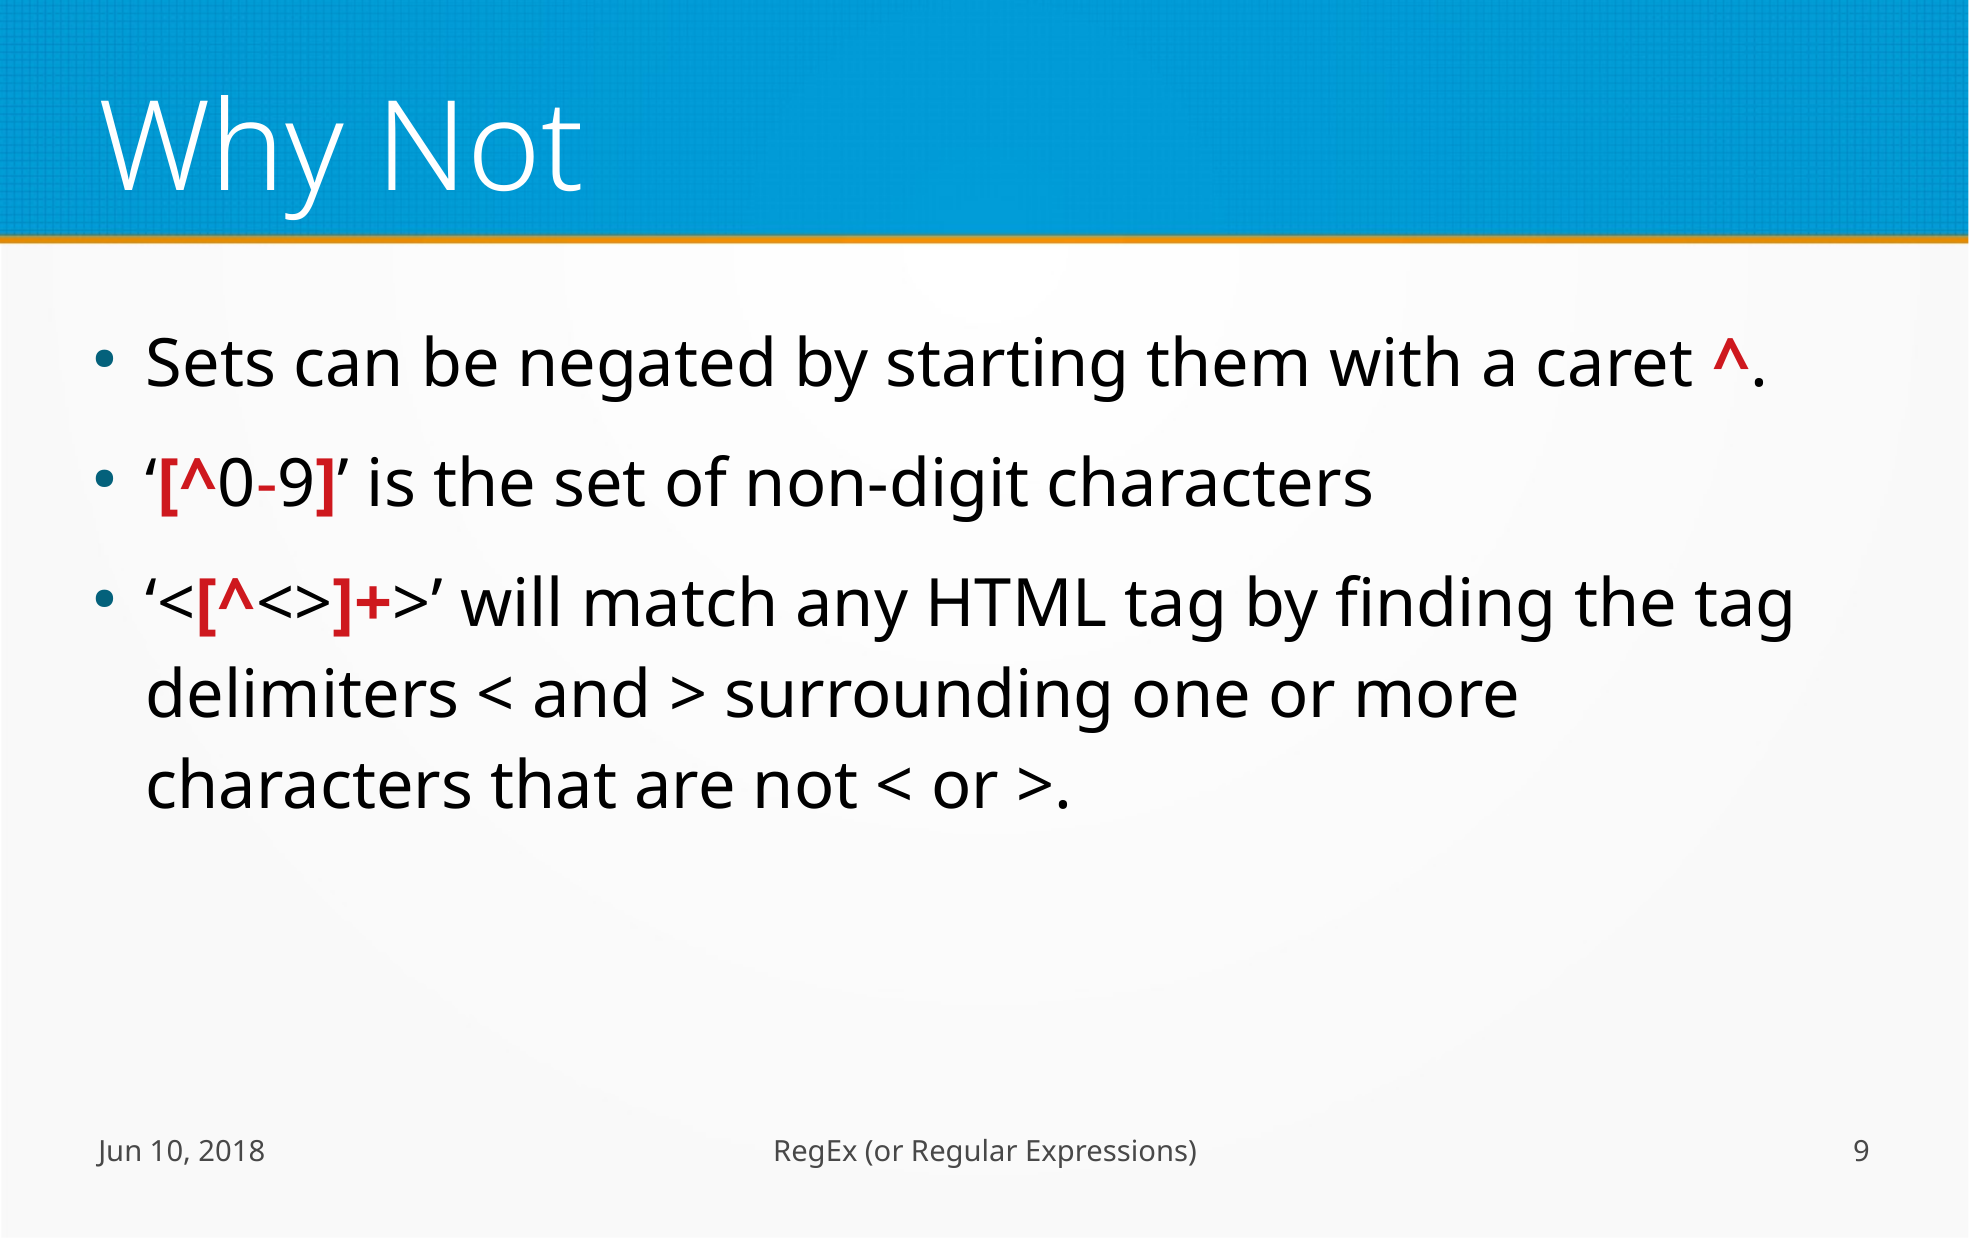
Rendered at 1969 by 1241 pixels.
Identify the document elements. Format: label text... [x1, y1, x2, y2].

title Why Not [98, 19, 1870, 227]
list Sets can be negated by starting them with a caret ^. ‘[^0-9]’ is the set of non-digit characters ‘<[^<>]+>’ will match any HTML tag by finding the tag delimiters < and > surrounding one or more characters that are not < or >. [75, 315, 1837, 1081]
picture [0, 233, 1969, 1241]
